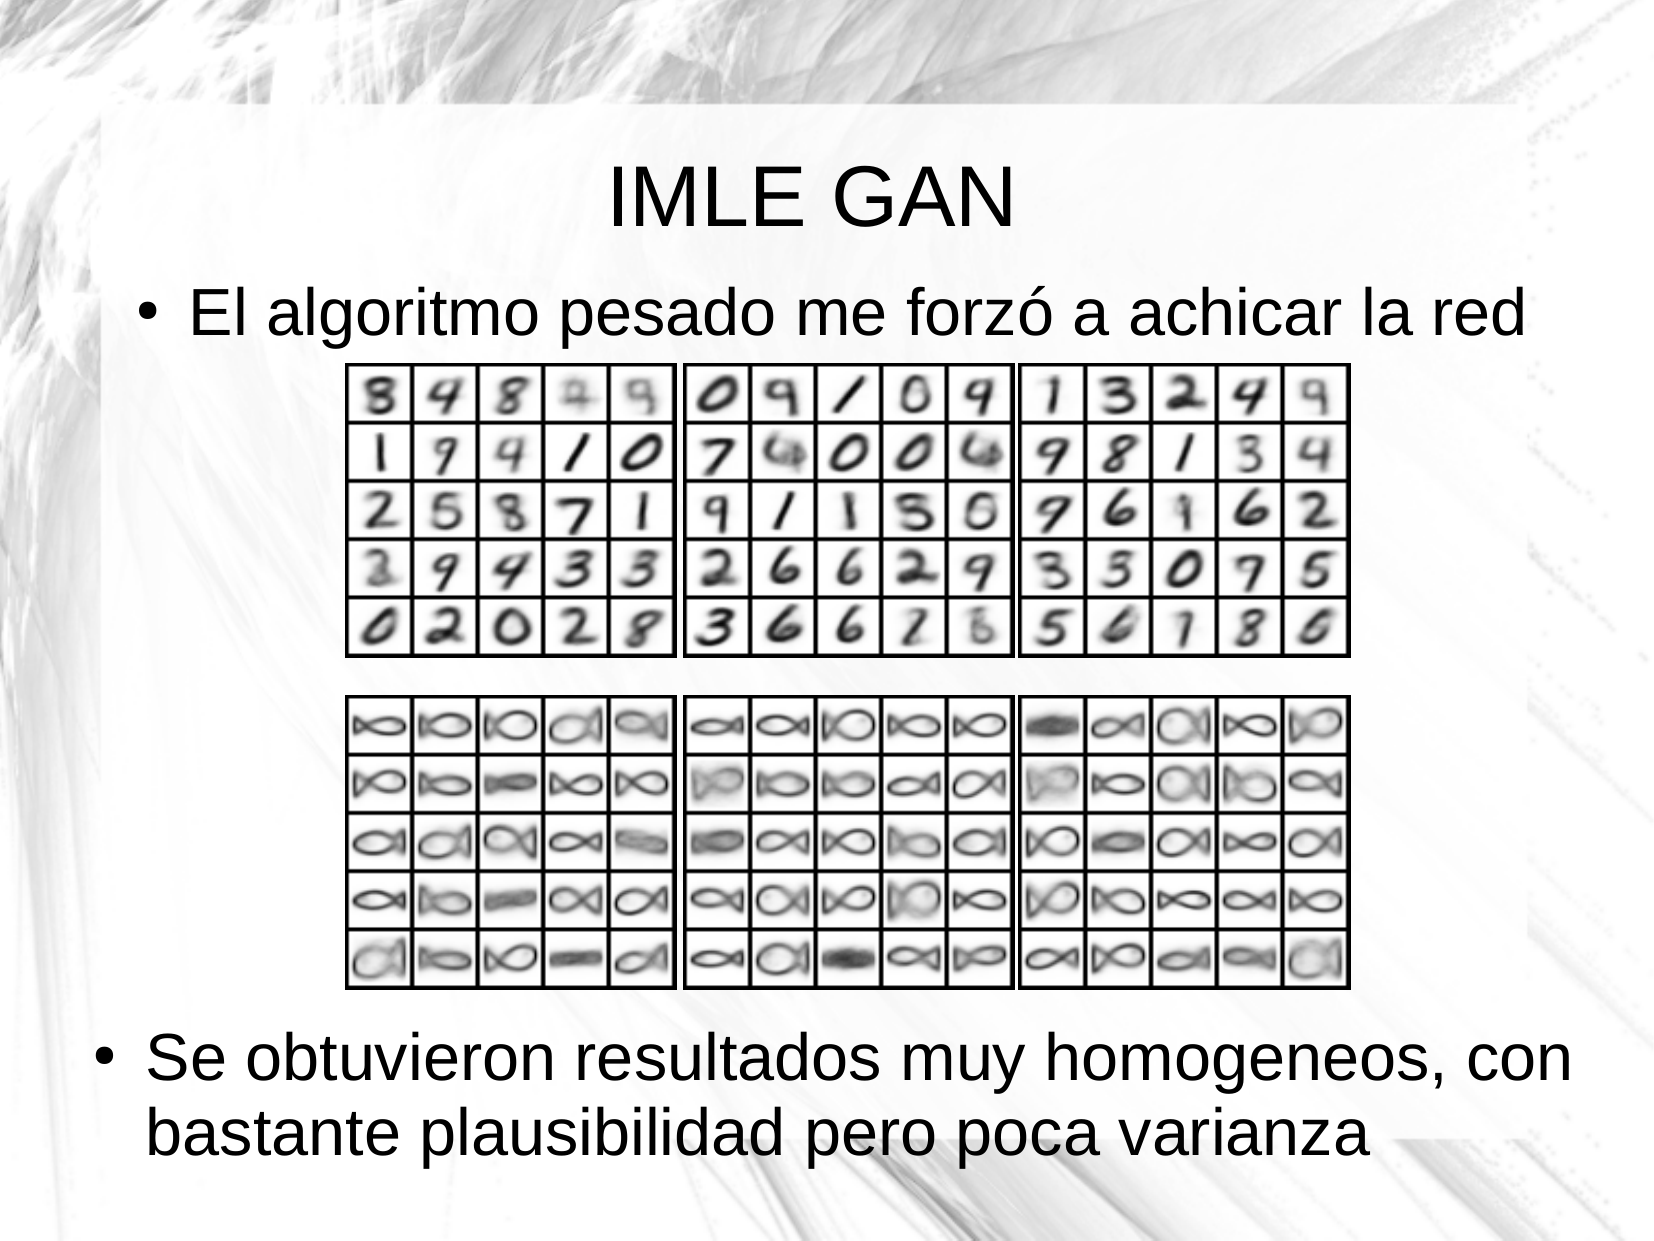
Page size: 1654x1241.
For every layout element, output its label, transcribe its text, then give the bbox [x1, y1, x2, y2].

list Se obtuvieron resultados muy homogeneos, con bastante plausibilidad pero poca varianza [75, 1020, 1621, 1196]
title IMLE GAN [118, 112, 1506, 274]
picture [0, 0, 1654, 1241]
list El algoritmo pesado me forzó a achicar la red [118, 274, 1571, 901]
